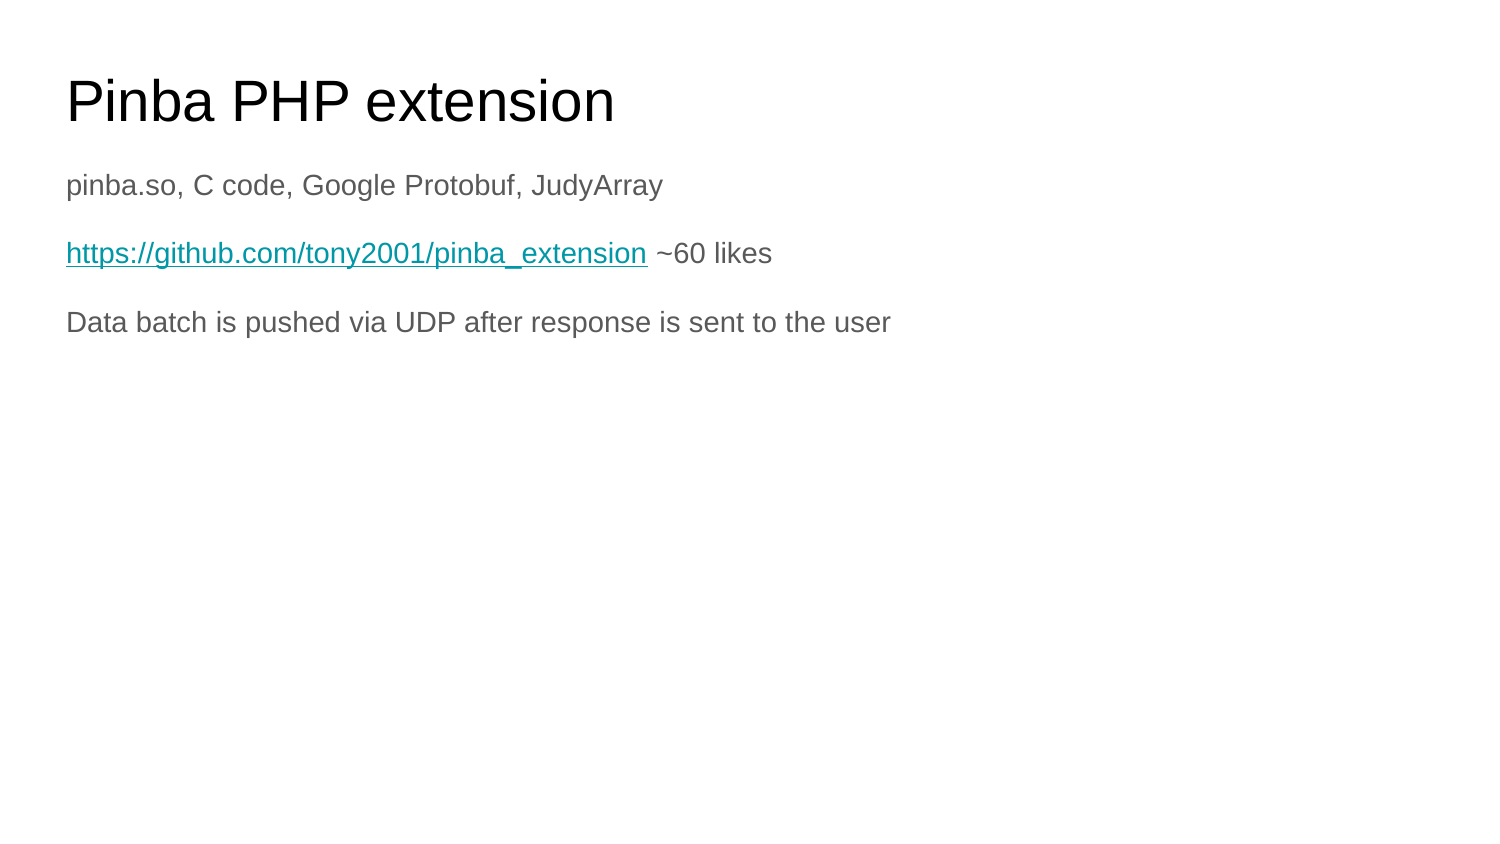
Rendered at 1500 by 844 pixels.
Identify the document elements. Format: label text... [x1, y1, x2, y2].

list pinba.so, C code, Google Protobuf, JudyArray https://github.com/tony2001/pinba_extension ~60 likes Data batch is pushed via UDP after response is sent to the user [51, 151, 1449, 760]
title Pinba PHP extension [51, 48, 1449, 142]
